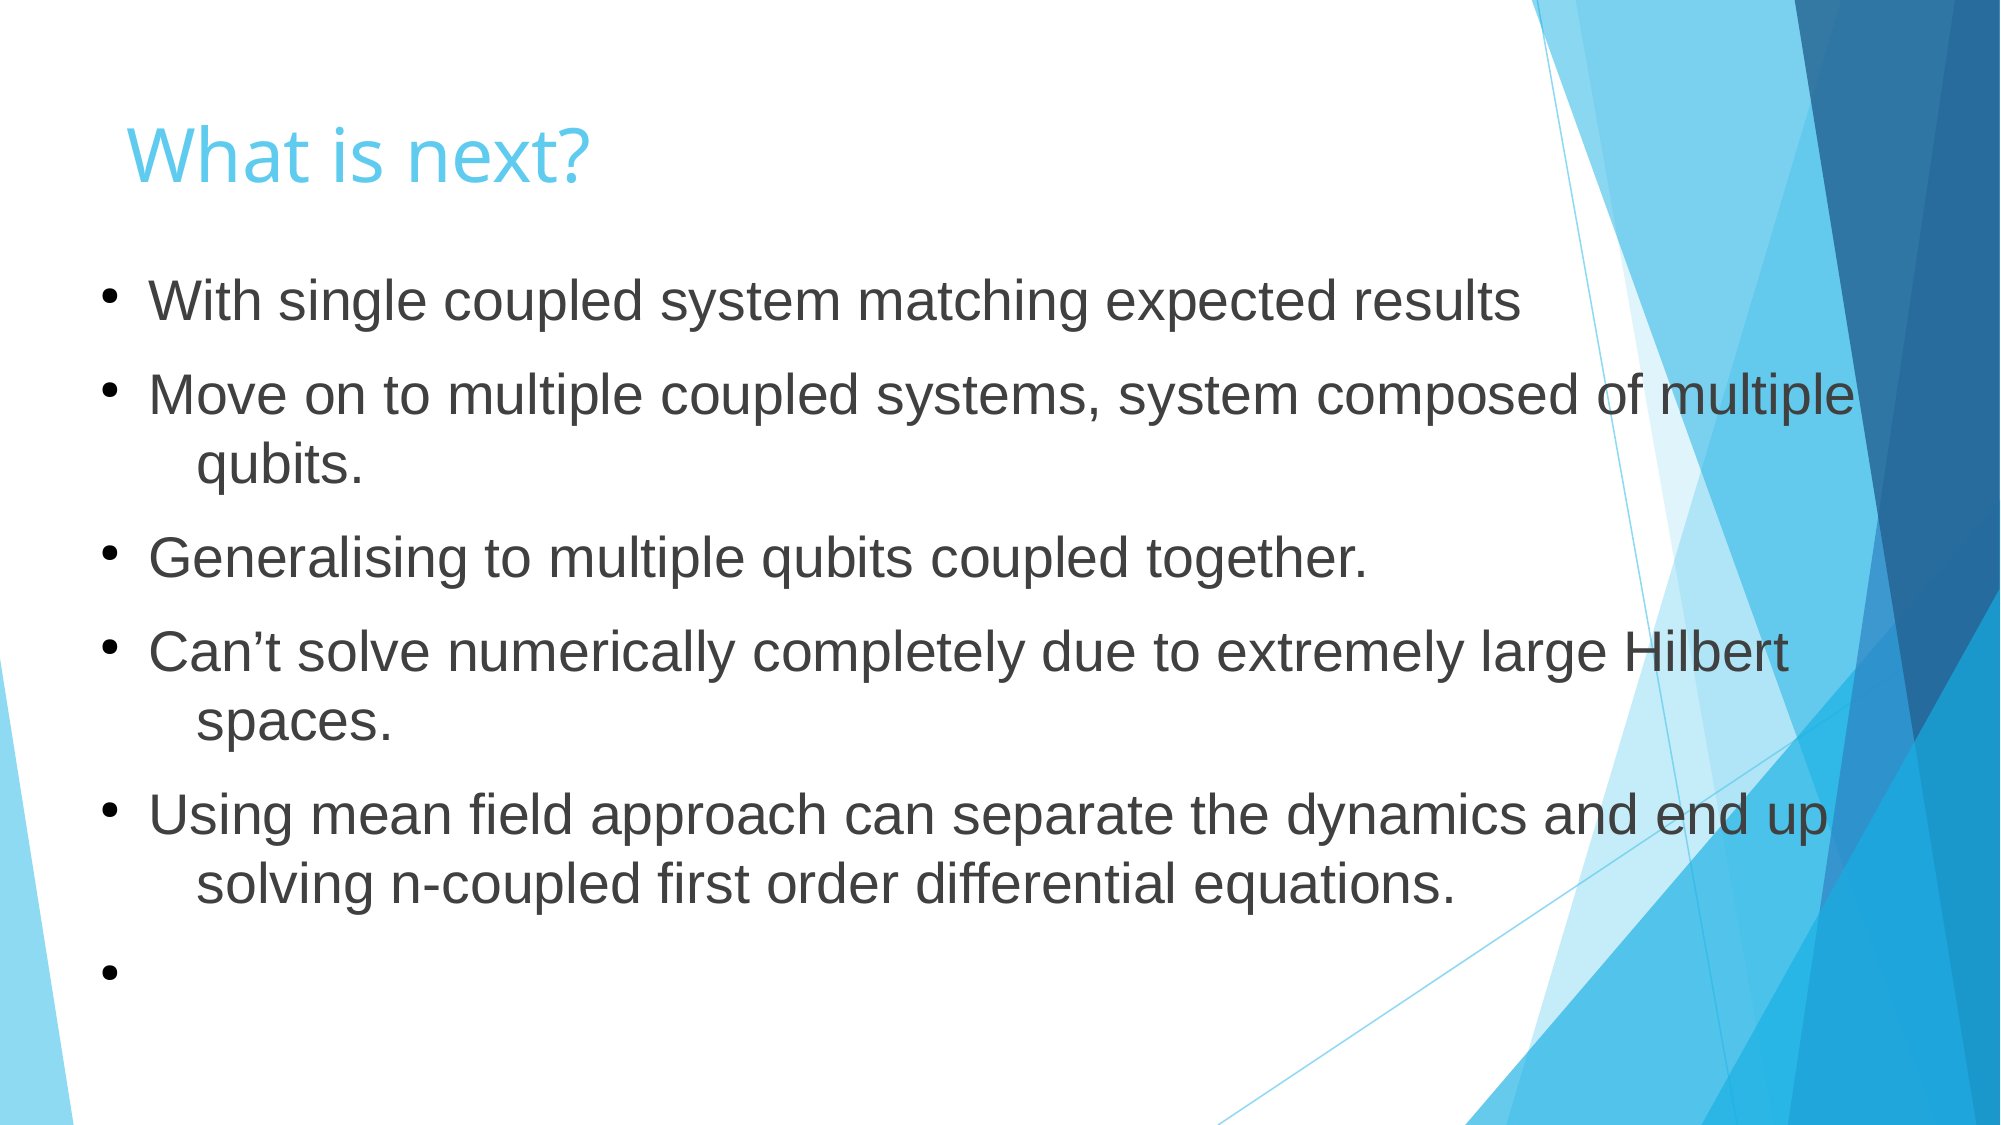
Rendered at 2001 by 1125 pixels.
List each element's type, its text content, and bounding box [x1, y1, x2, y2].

list With single coupled system matching expected results Move on to multiple coupled systems, system composed of multiple qubits. Generalising to multiple qubits coupled together. Can’t solve numerically completely due to extremely large Hilbert spaces. Using mean field approach can separate the dynamics and end up solving n-coupled first order differential equations. [99, 263, 1900, 916]
title What is next? [111, 99, 1522, 263]
